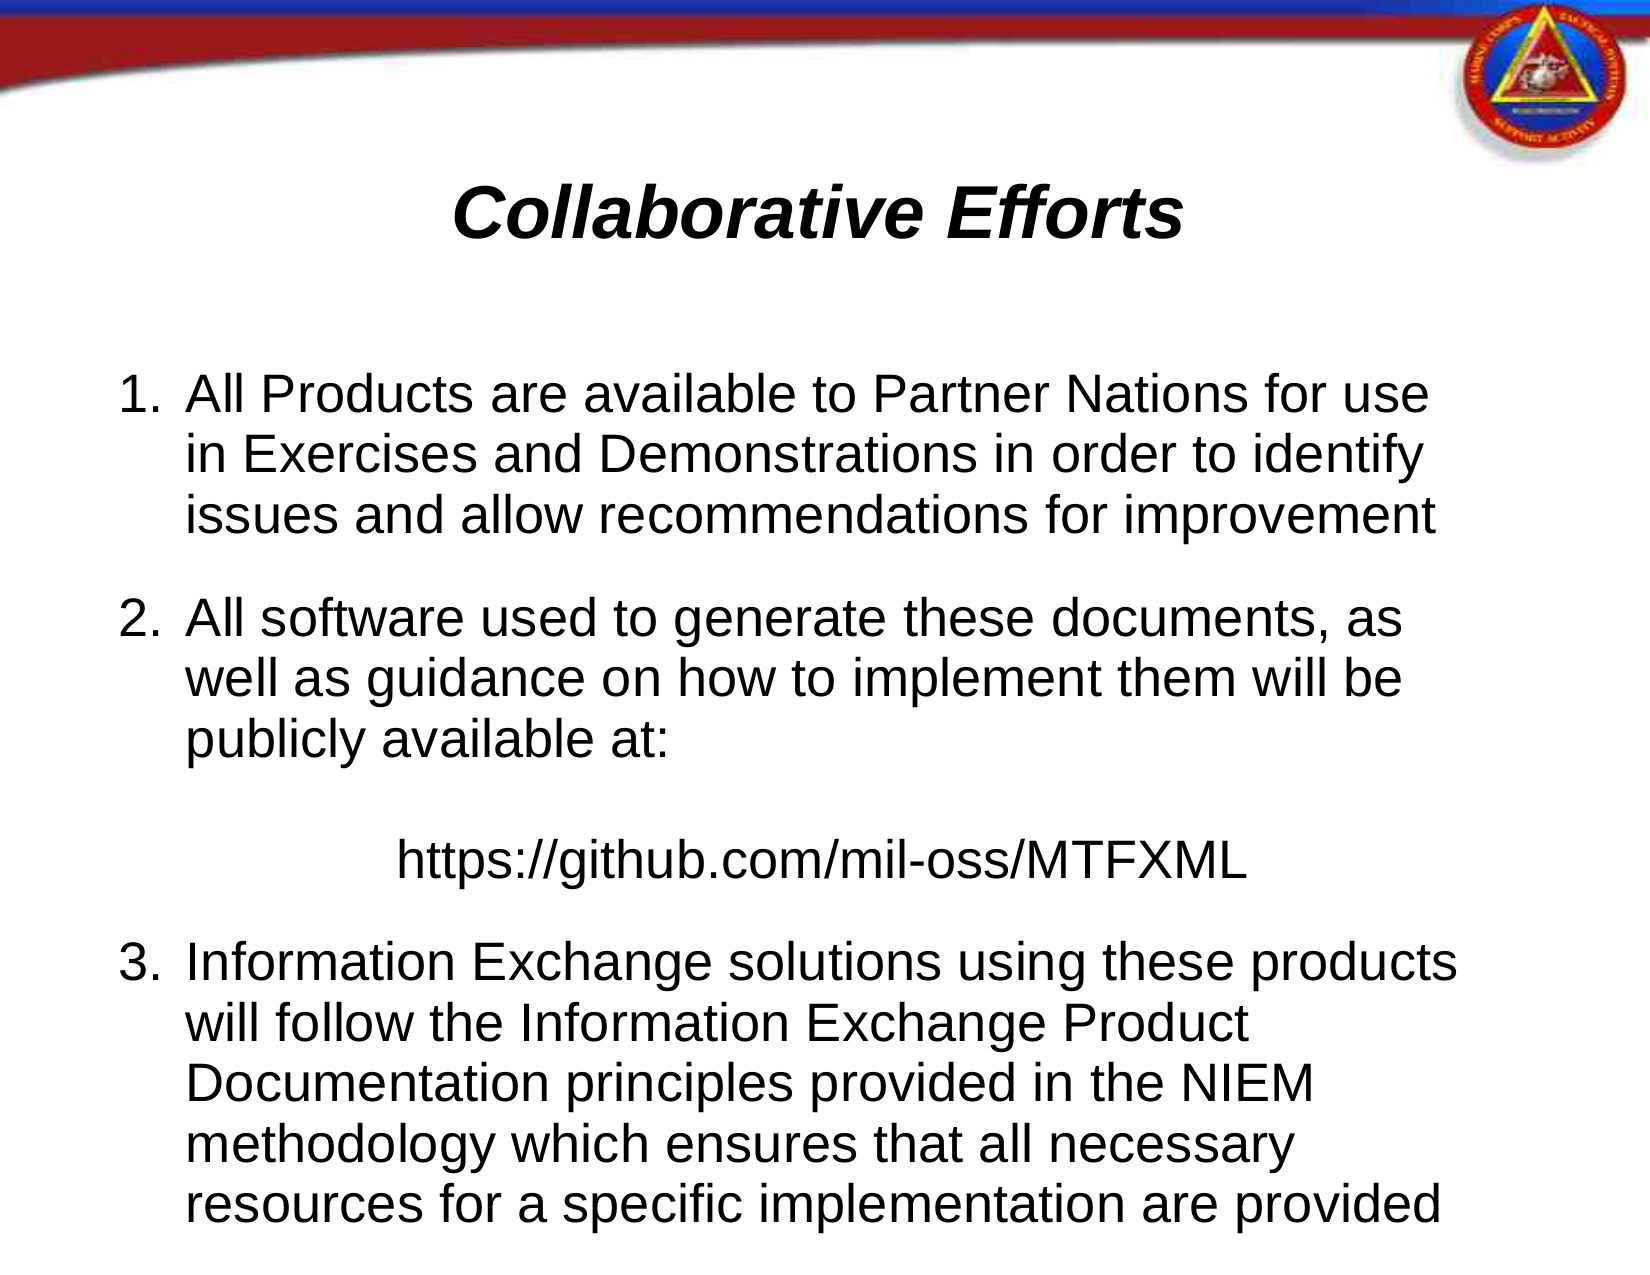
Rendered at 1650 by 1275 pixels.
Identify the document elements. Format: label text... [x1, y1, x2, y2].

text_box All Products are available to Partner Nations for use in Exercises and Demonstrations in order to identify issues and allow recommendations for improvement All software used to generate these documents, as well as guidance on how to implement them will be publicly available at: https://github.com/mil-oss/MTFXML Information Exchange solutions using these products will follow the Information Exchange Product Documentation principles provided in the NIEM methodology which ensures that all necessary resources for a specific implementation are provided [103, 253, 1499, 1124]
text_box Collaborative Efforts [103, 175, 1535, 249]
picture [0, 0, 1650, 175]
